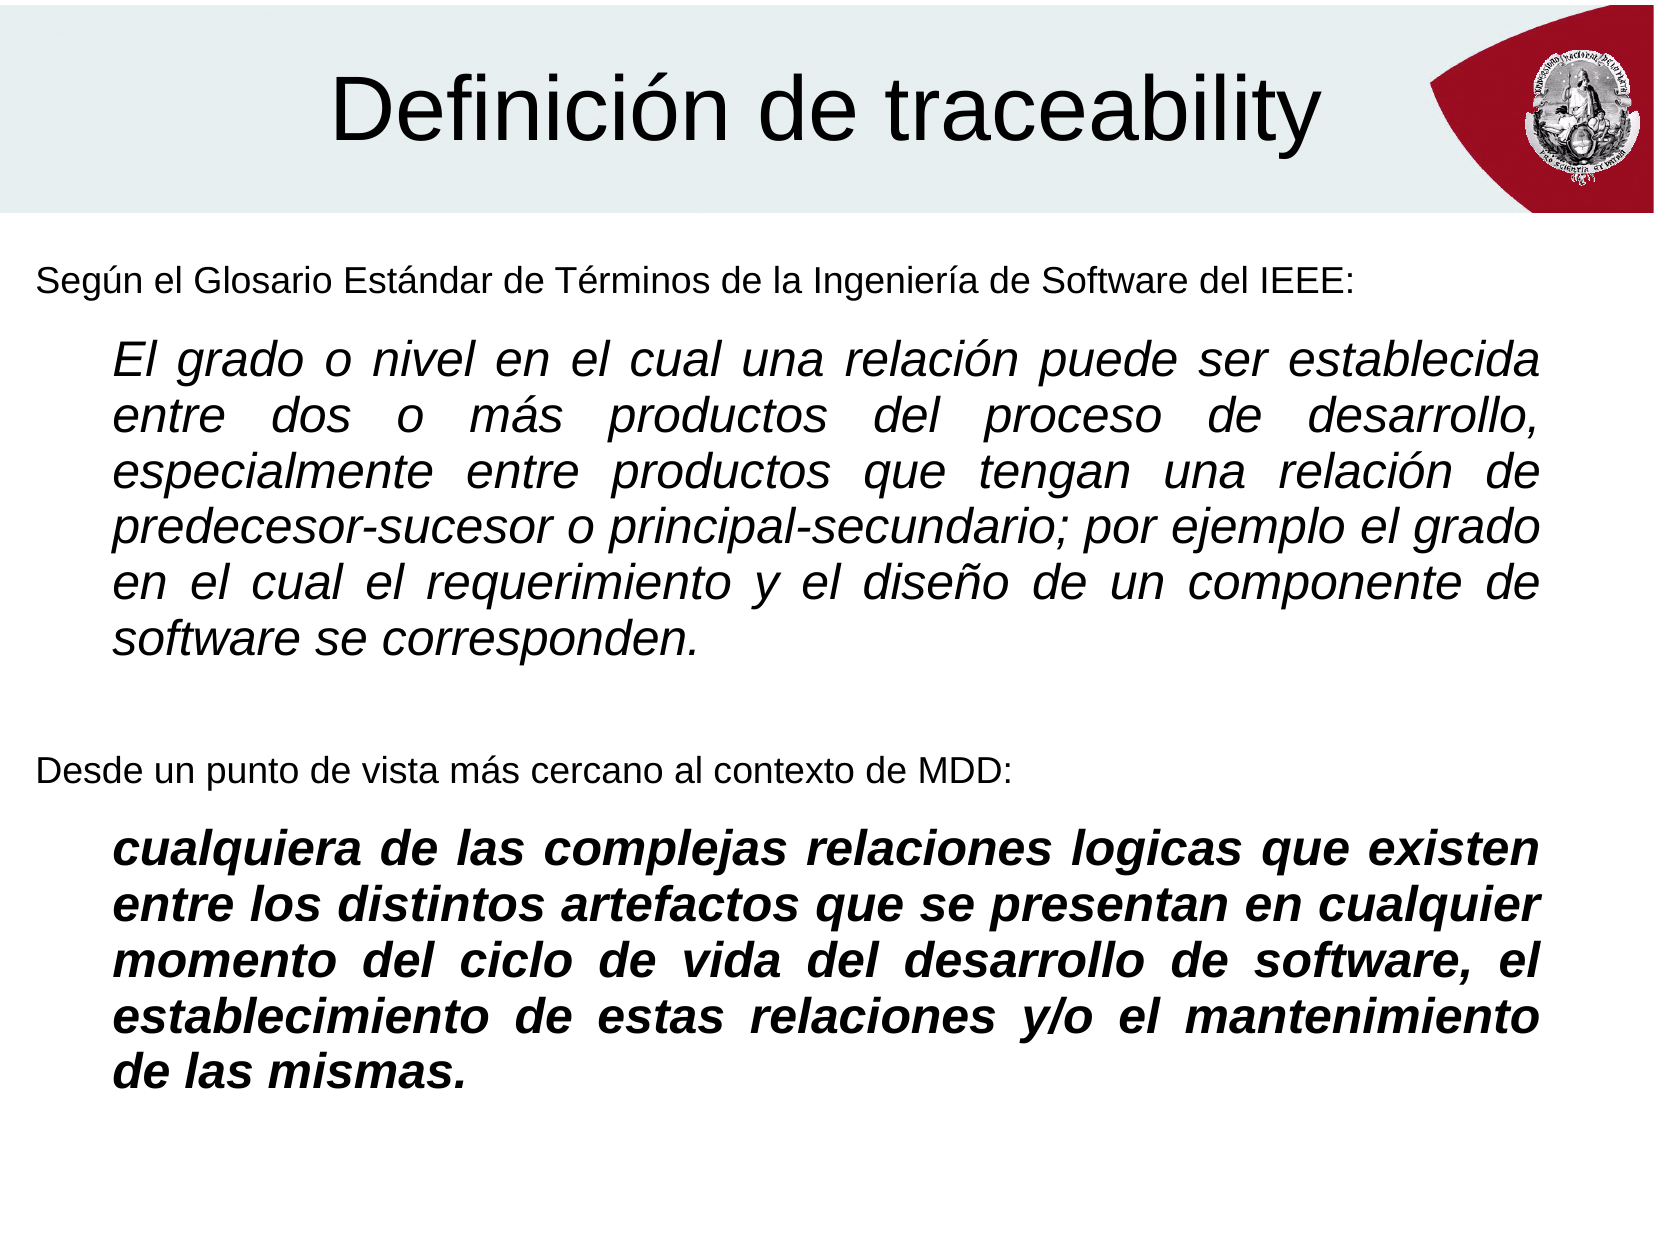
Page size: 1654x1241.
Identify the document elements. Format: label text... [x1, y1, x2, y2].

list Según el Glosario Estándar de Términos de la Ingeniería de Software del IEEE: El grado o nivel en el cual una relación puede ser establecida entre dos o más productos del proceso de desarrollo, especialmente entre productos que tengan una relación de predecesor-sucesor o principal-secundario; por ejemplo el grado en el cual el requerimiento y el diseño de un componente de software se corresponden. Desde un punto de vista más cercano al contexto de MDD: cualquiera de las complejas relaciones logicas que existen entre los distintos artefactos que se presentan en cualquier momento del ciclo de vida del desarrollo de software, el establecimiento de estas relaciones y/o el mantenimiento de las mismas. [35, 259, 1654, 1241]
picture [1523, 47, 1642, 189]
title Definición de traceability [0, 5, 1654, 213]
